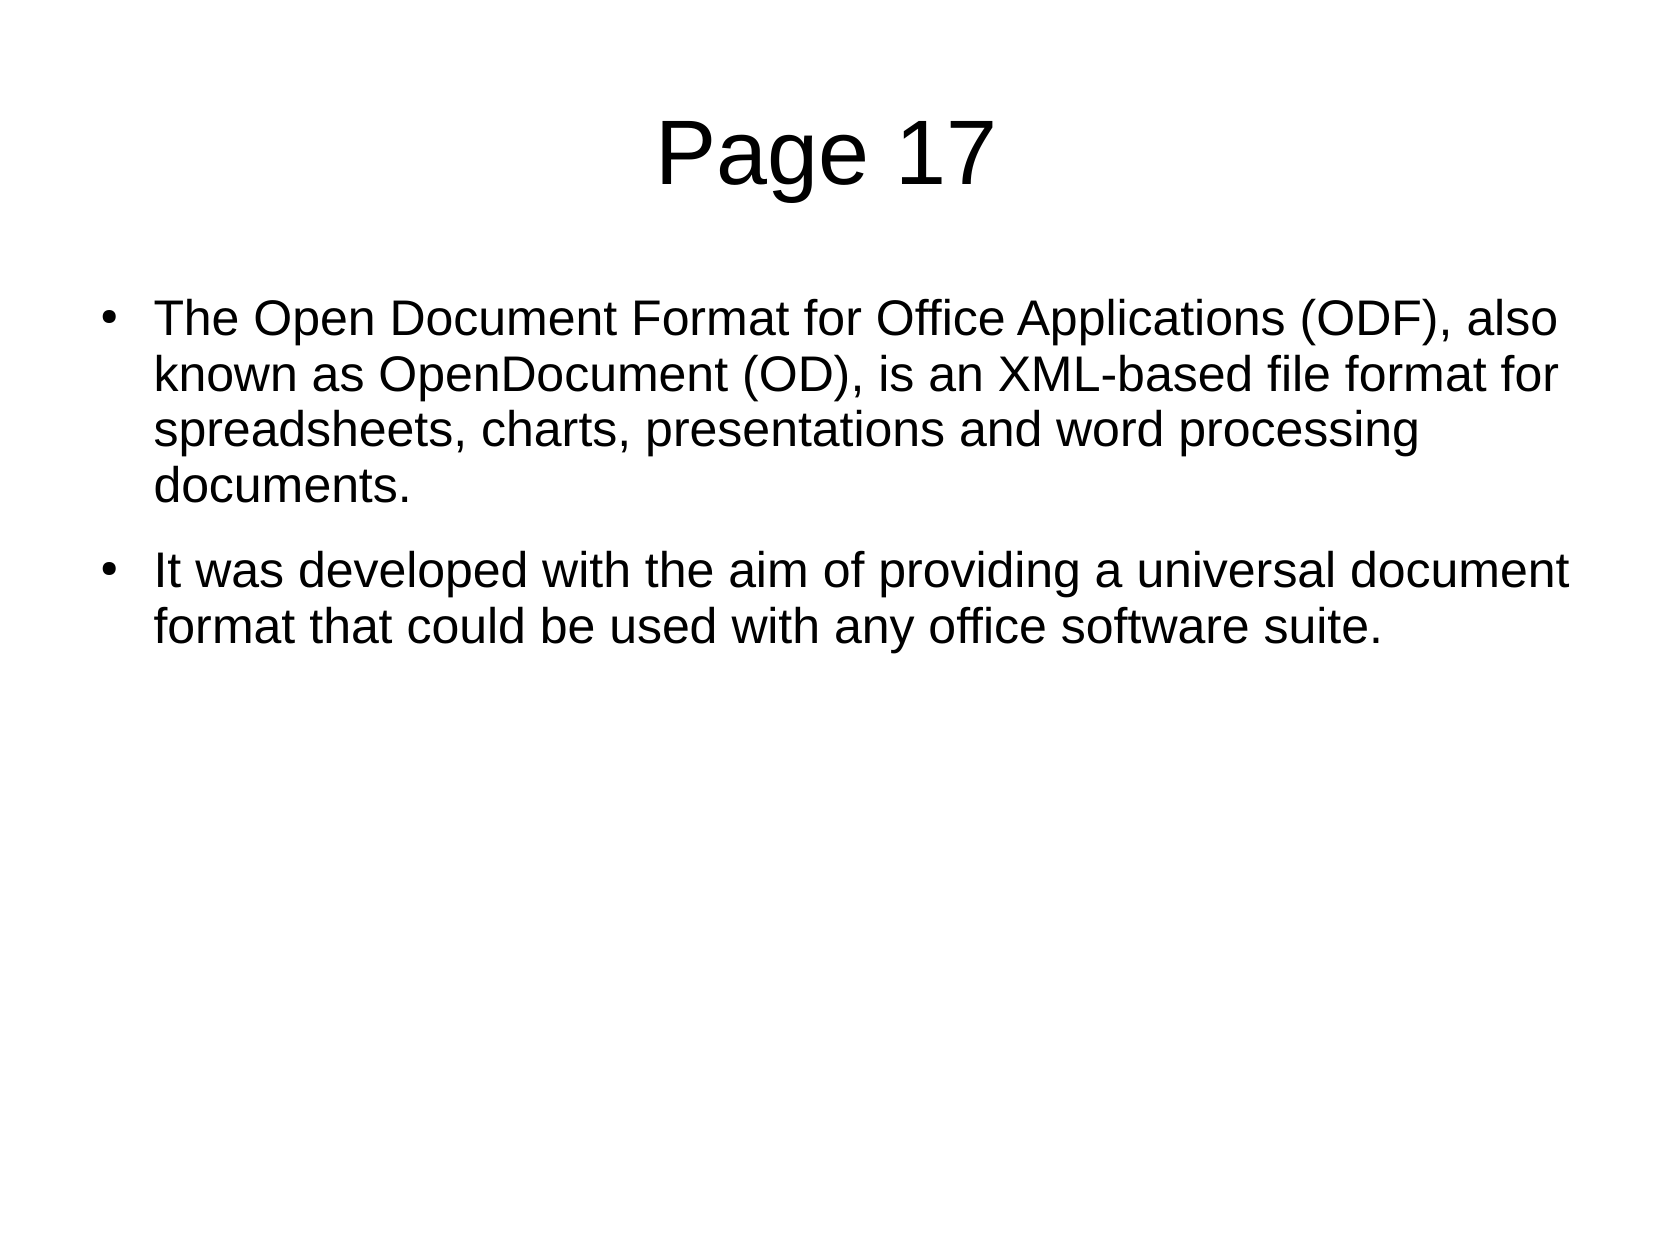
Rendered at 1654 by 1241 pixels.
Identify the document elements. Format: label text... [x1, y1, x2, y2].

list The Open Document Format for Office Applications (ODF), also known as OpenDocument (OD), is an XML-based file format for spreadsheets, charts, presentations and word processing documents. It was developed with the aim of providing a universal document format that could be used with any office software suite. [82, 290, 1571, 1109]
title Page 17 [82, 49, 1571, 257]
